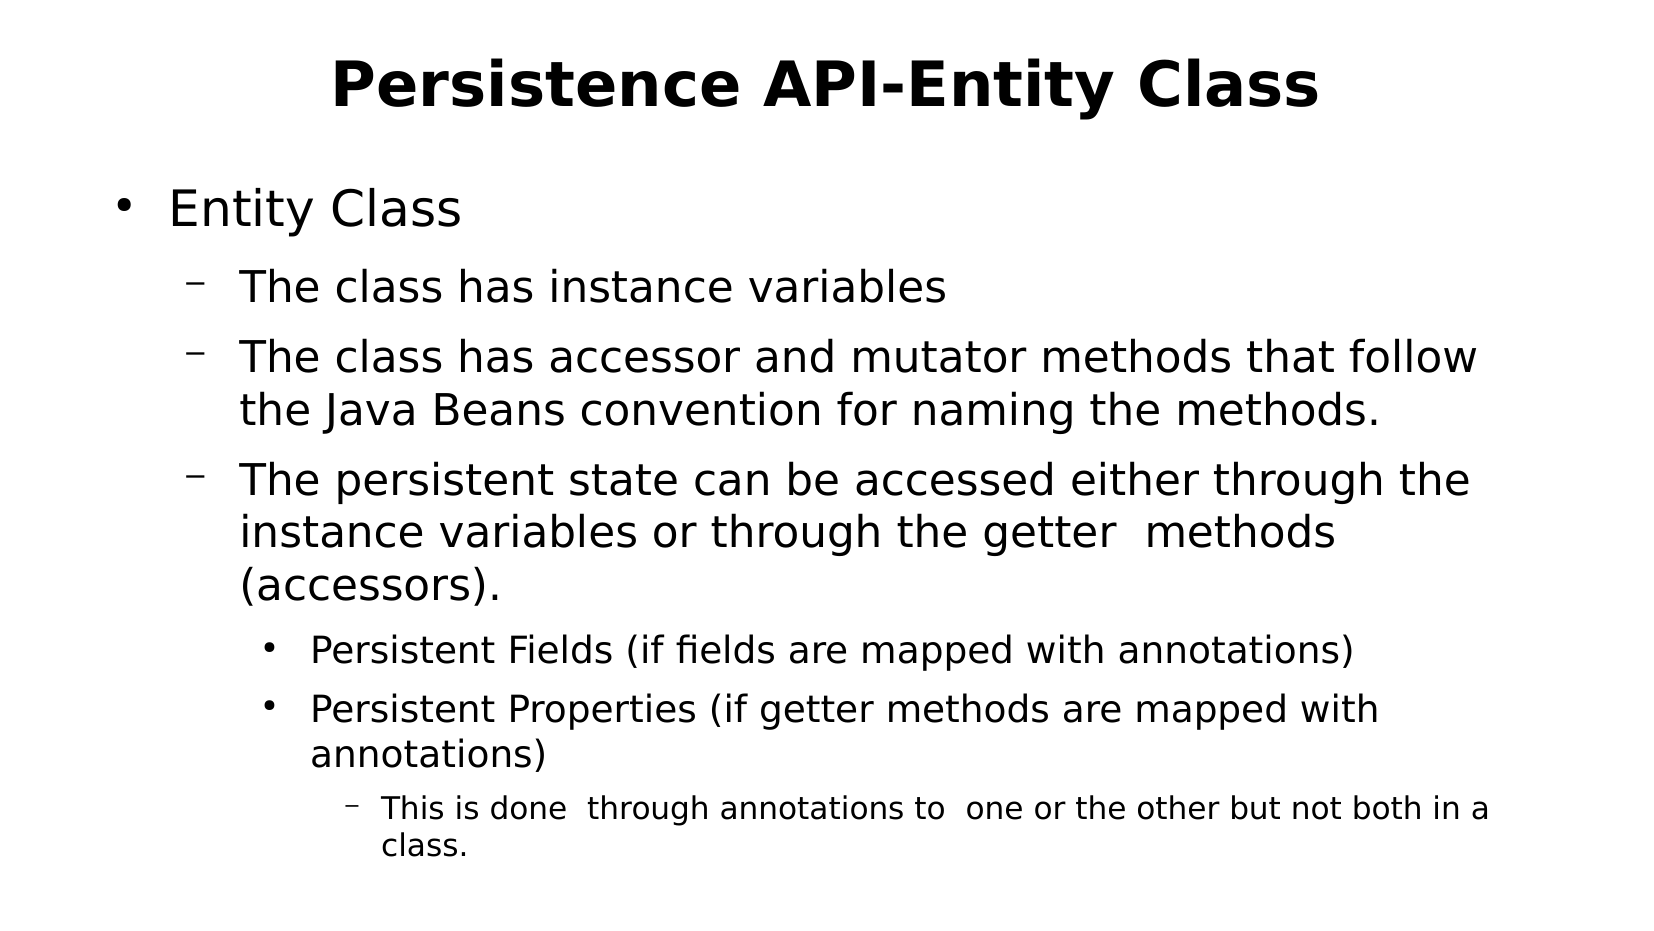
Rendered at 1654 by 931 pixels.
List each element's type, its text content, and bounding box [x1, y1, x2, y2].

title Persistence API-Entity Class [82, 36, 1571, 147]
list Entity Class The class has instance variables The class has accessor and mutator methods that follow the Java Beans convention for naming the methods. The persistent state can be accessed either through the instance variables or through the getter methods (accessors). Persistent Fields (if fields are mapped with annotations) Persistent Properties (if getter methods are mapped with annotations) This is done through annotations to one or the other but not both in a class. [82, 168, 1538, 889]
